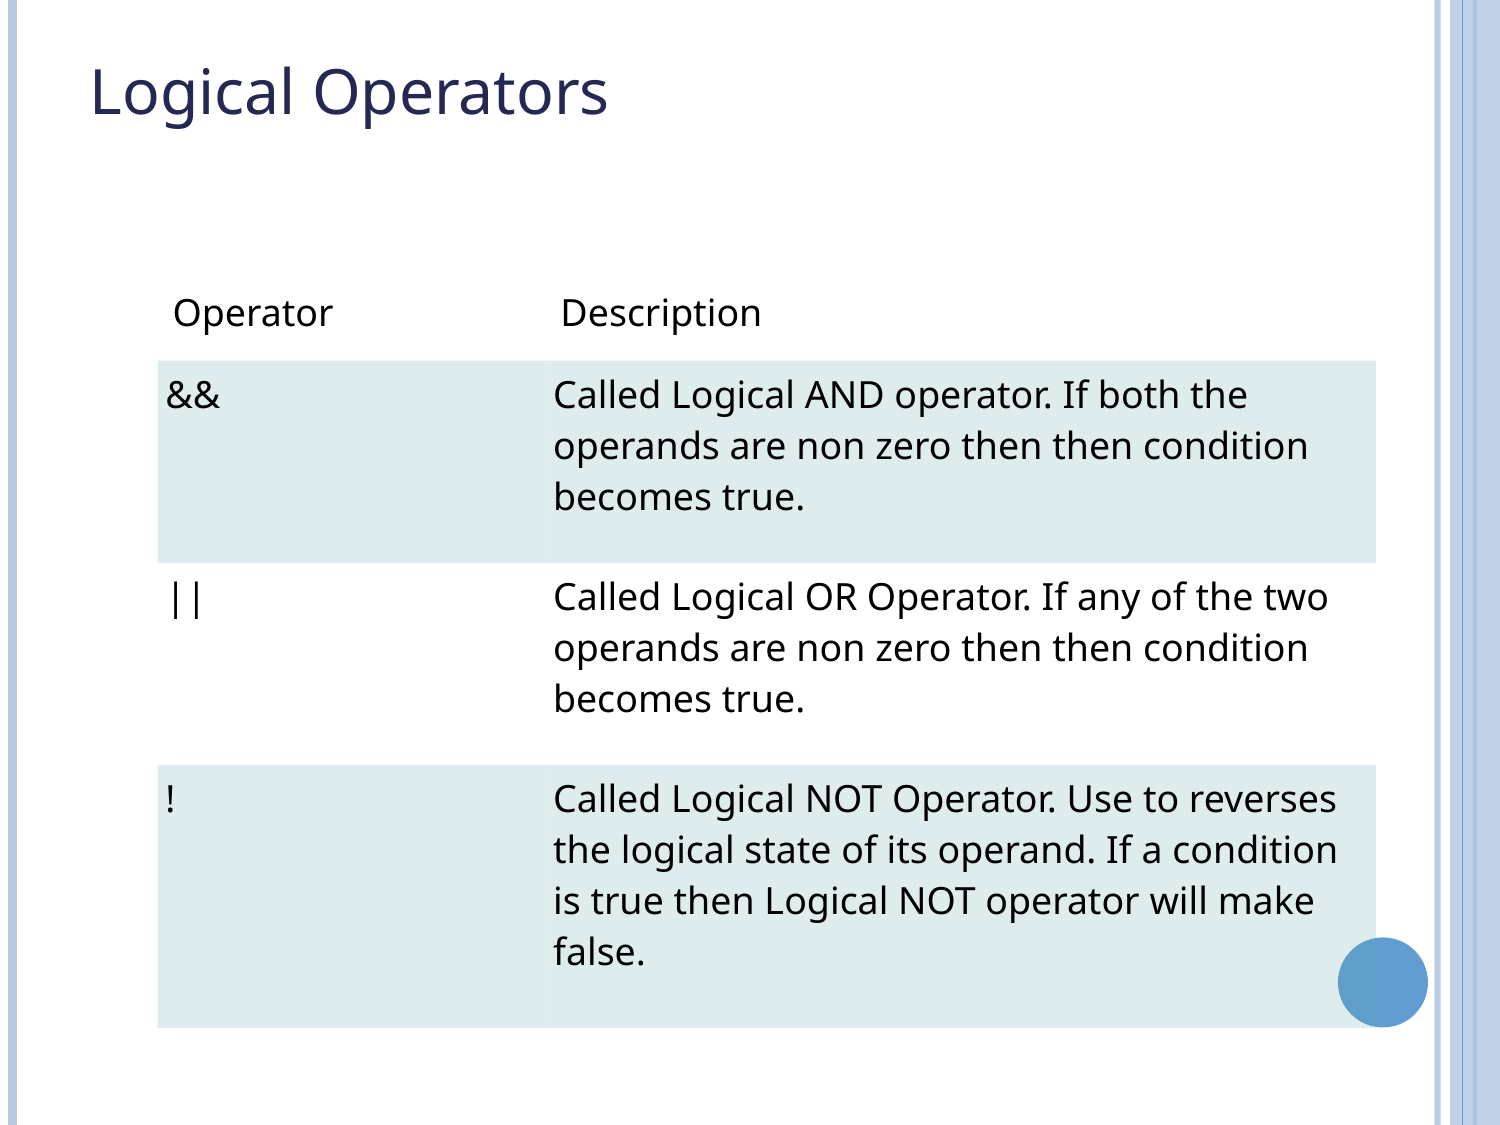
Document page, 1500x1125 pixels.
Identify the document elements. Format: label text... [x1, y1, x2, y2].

table_cell || [158, 563, 545, 765]
table_cell Called Logical AND operator. If both the operands are non zero then then condition becomes true. [545, 361, 1376, 563]
table_cell Called Logical NOT Operator. Use to reverses the logical state of its operand. If a condition is true then Logical NOT operator will make false. [545, 765, 1376, 1028]
table_cell Called Logical OR Operator. If any of the two operands are non zero then then condition becomes true. [545, 563, 1376, 765]
title Logical Operators [75, 45, 1300, 233]
table_cell && [158, 361, 545, 563]
table_header Operator [158, 279, 545, 361]
table_header Description [545, 279, 1376, 361]
table_cell ! [158, 765, 545, 1028]
